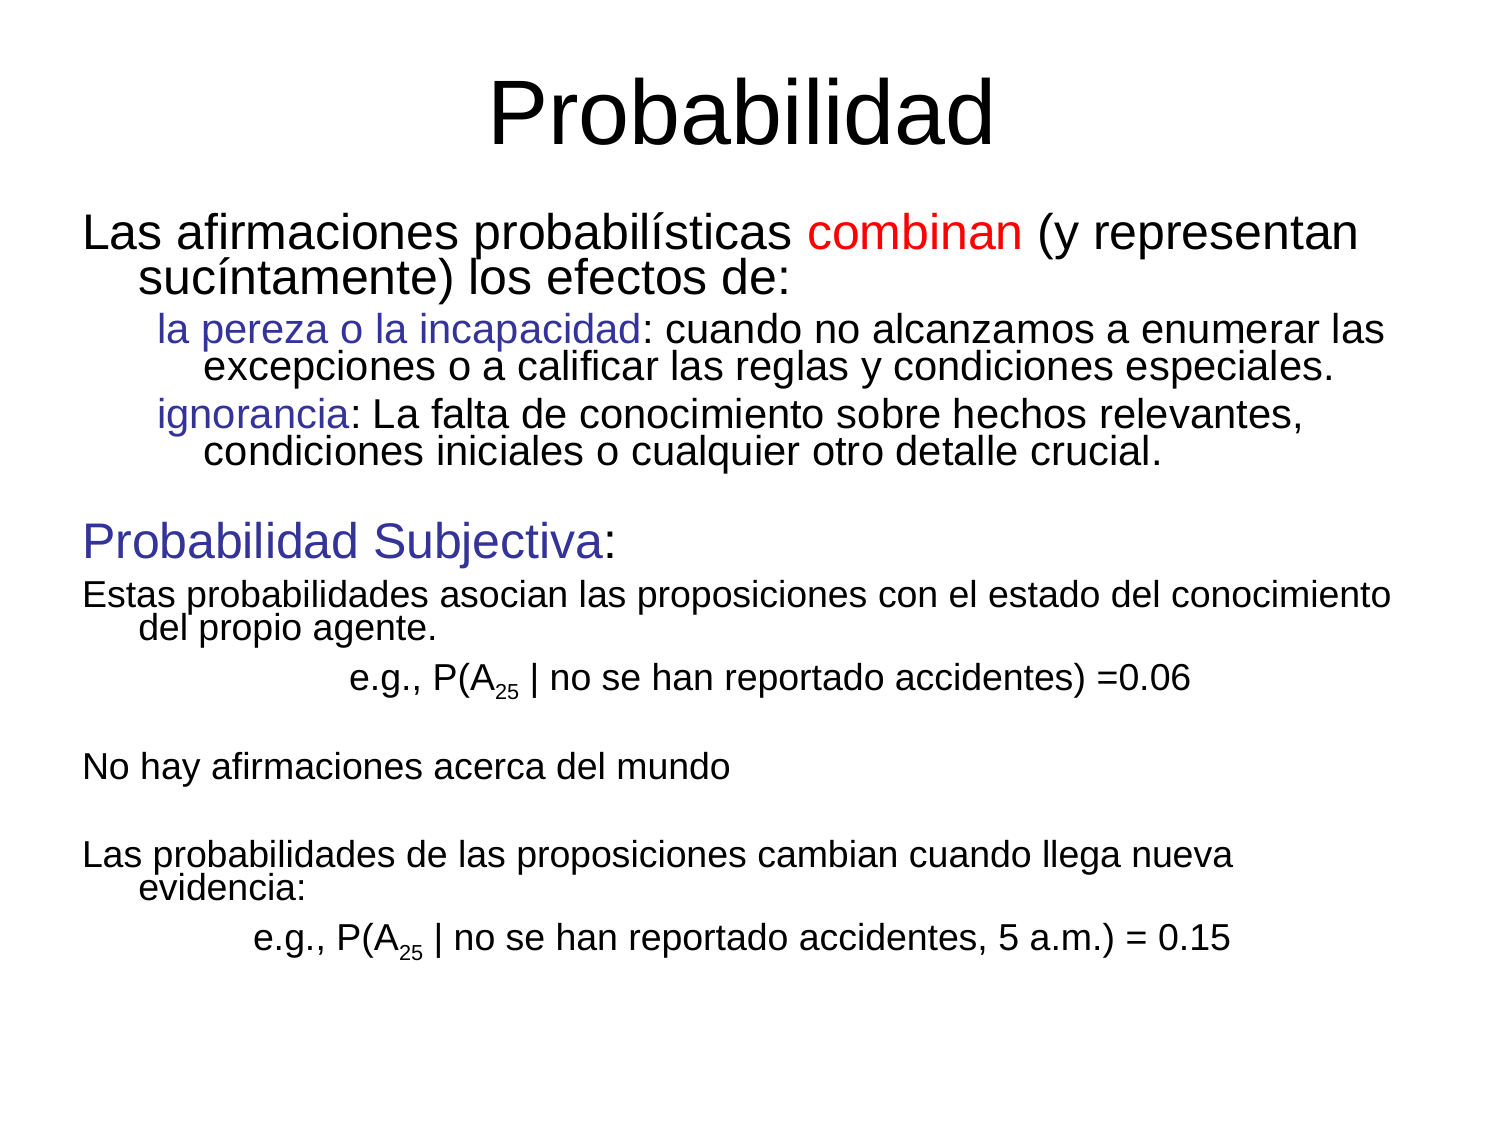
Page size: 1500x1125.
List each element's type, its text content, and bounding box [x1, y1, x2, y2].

list Las afirmaciones probabilísticas combinan (y representan sucíntamente) los efectos de: la pereza o la incapacidad: cuando no alcanzamos a enumerar las excepciones o a calificar las reglas y condiciones especiales. ignorancia: La falta de conocimiento sobre hechos relevantes, condiciones iniciales o cualquier otro detalle crucial. Probabilidad Subjectiva: Estas probabilidades asocian las proposiciones con el estado del conocimiento del propio agente. e.g., P(A25 | no se han reportado accidentes) =0.06 No hay afirmaciones acerca del mundo Las probabilidades de las proposiciones cambian cuando llega nueva evidencia: e.g., P(A25 | no se han reportado accidentes, 5 a.m.) = 0.15 [67, 206, 1418, 1080]
title Probabilidad [67, 19, 1418, 206]
